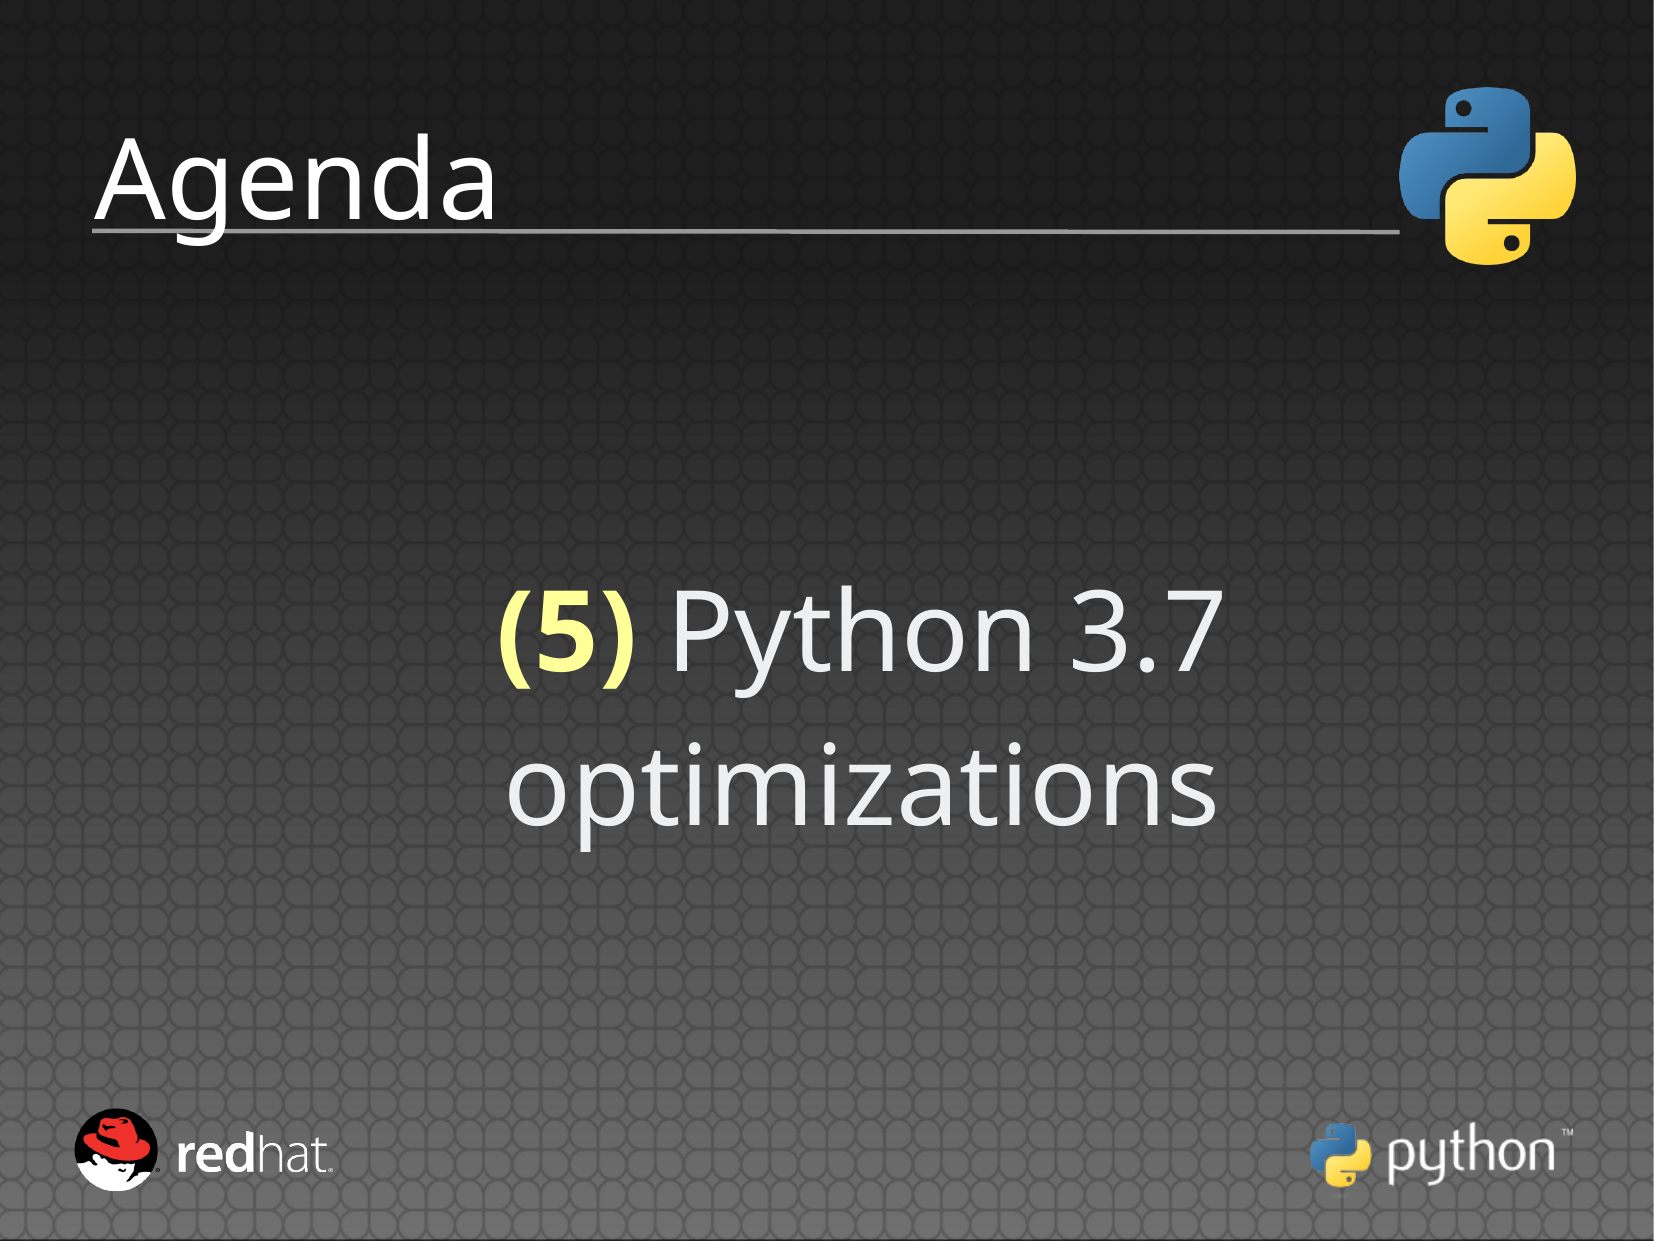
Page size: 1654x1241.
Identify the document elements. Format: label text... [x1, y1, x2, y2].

picture [0, 0, 1654, 1241]
title Agenda [94, 100, 1426, 251]
list (5) Python 3.7 optimizations [82, 551, 1571, 1130]
